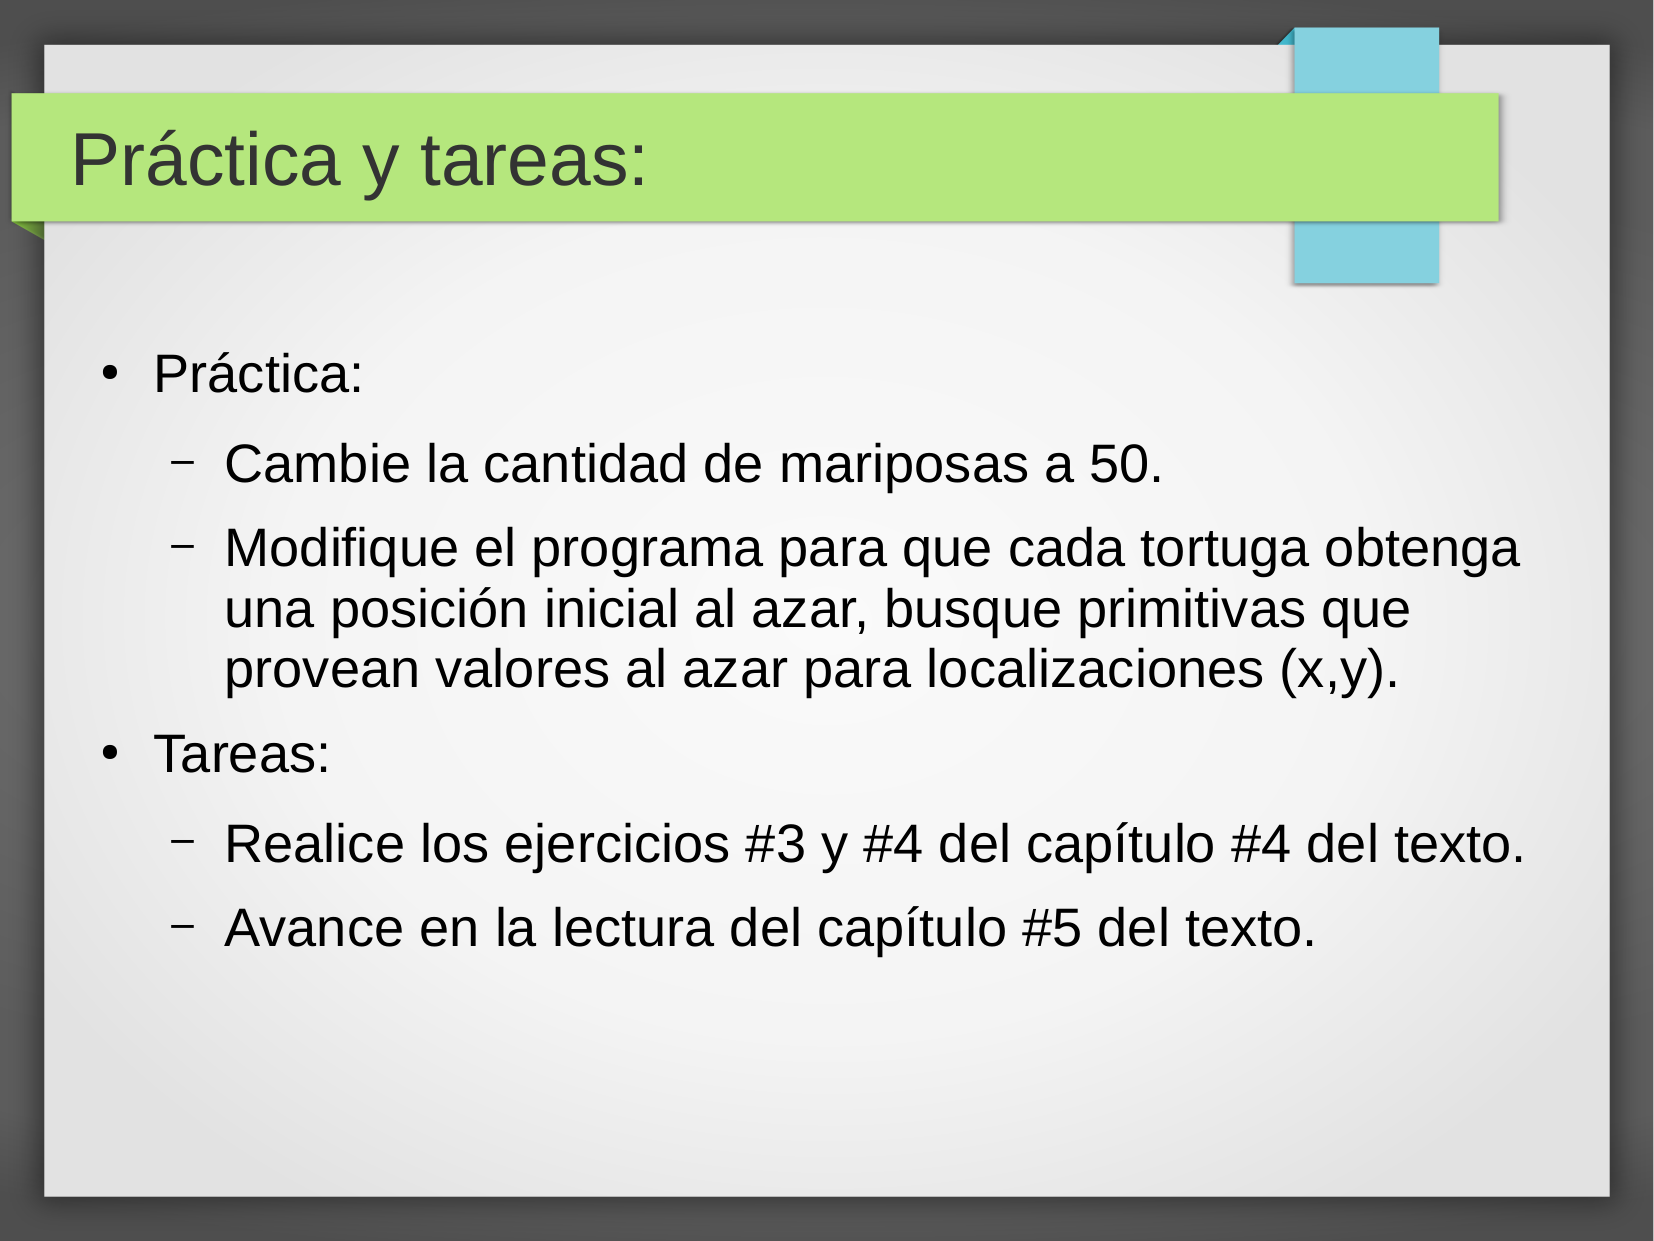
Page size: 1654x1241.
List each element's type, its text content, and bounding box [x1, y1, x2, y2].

picture [0, 0, 1654, 1241]
title Práctica y tareas: [70, 106, 1229, 213]
list Práctica: Cambie la cantidad de mariposas a 50. Modifique el programa para que cada tortuga obtenga una posición inicial al azar, busque primitivas que provean valores al azar para localizaciones (x,y). Tareas: Realice los ejercicios #3 y #4 del capítulo #4 del texto. Avance en la lectura del capítulo #5 del texto. [82, 343, 1538, 1063]
